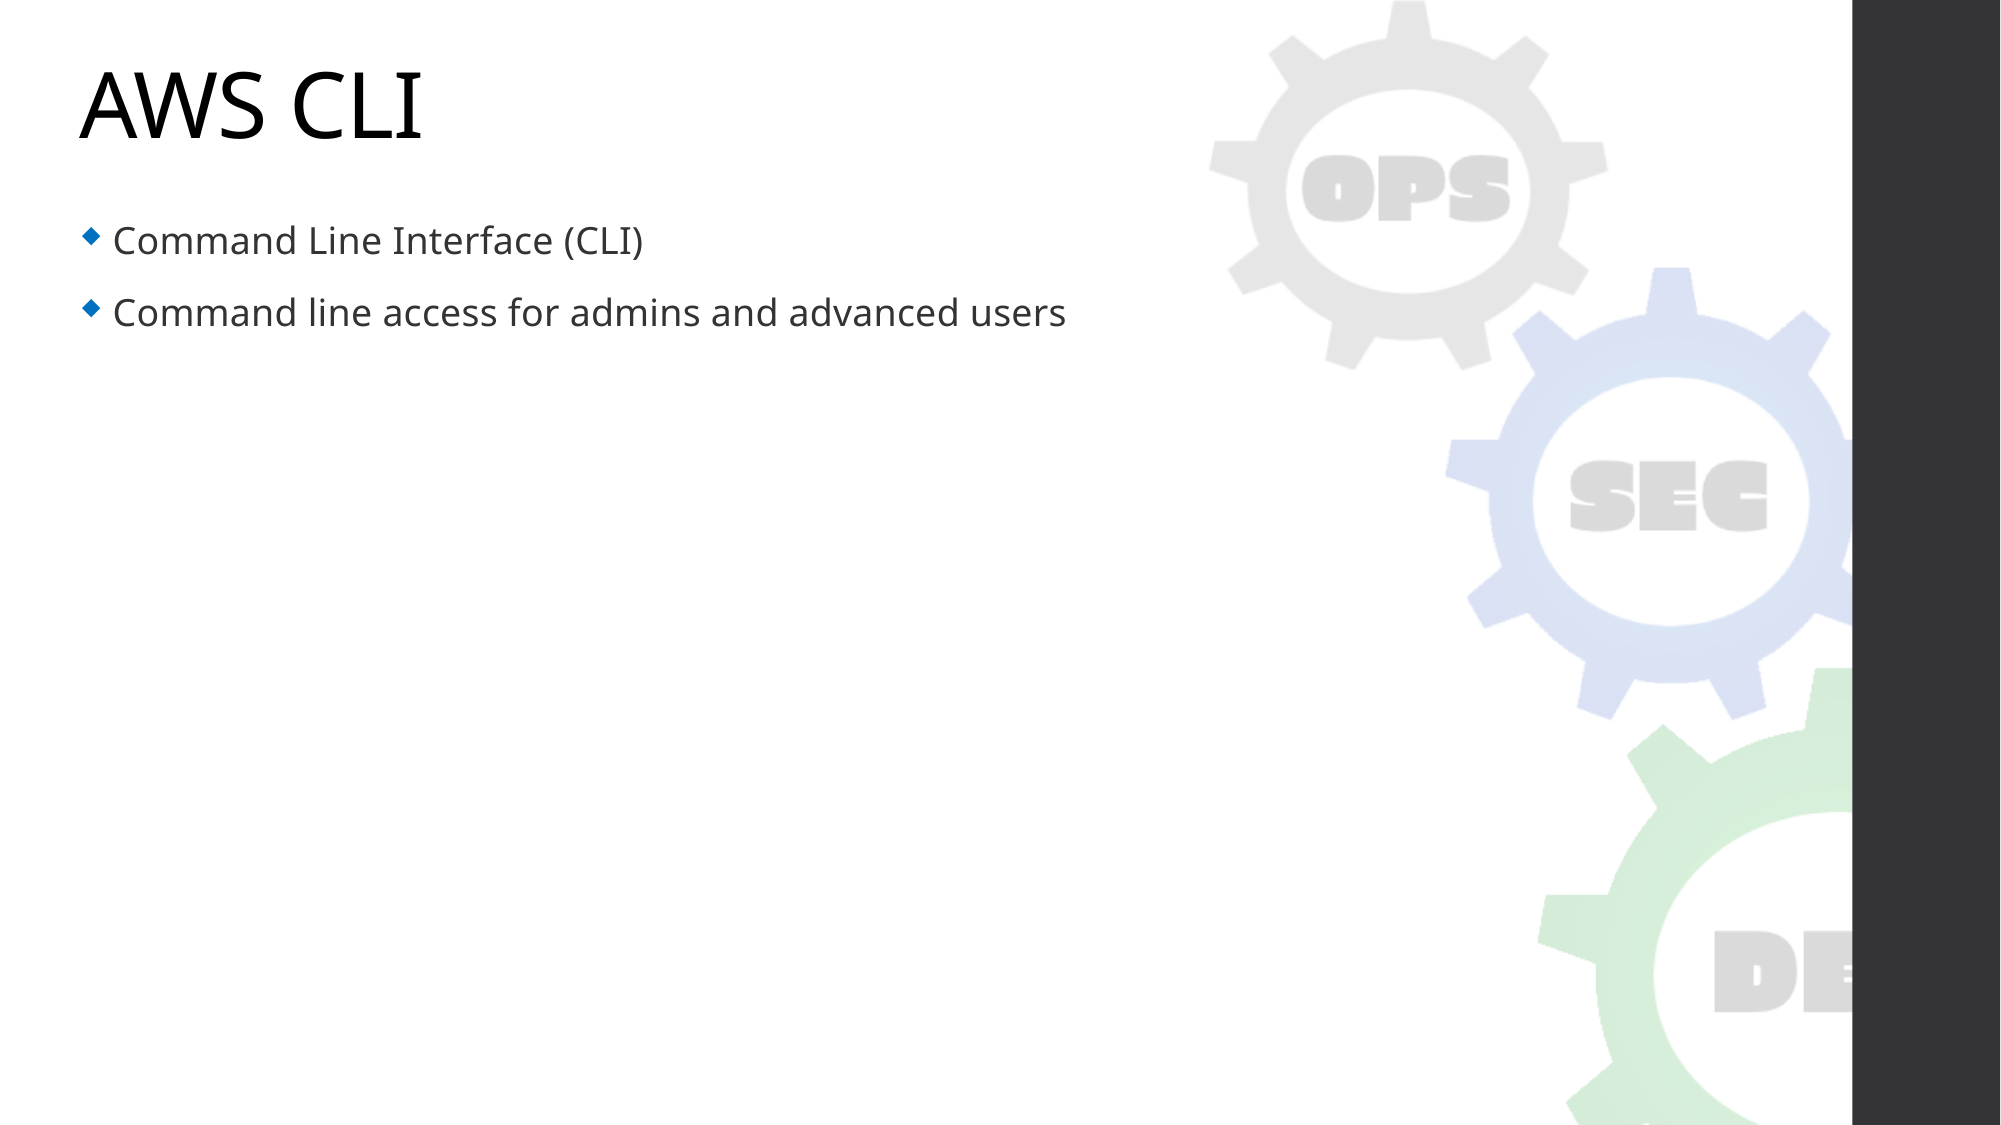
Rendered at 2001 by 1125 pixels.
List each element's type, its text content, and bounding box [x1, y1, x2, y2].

title AWS CLI [64, 33, 1797, 166]
list Command Line Interface (CLI) Command line access for admins and advanced users [67, 212, 1801, 1088]
